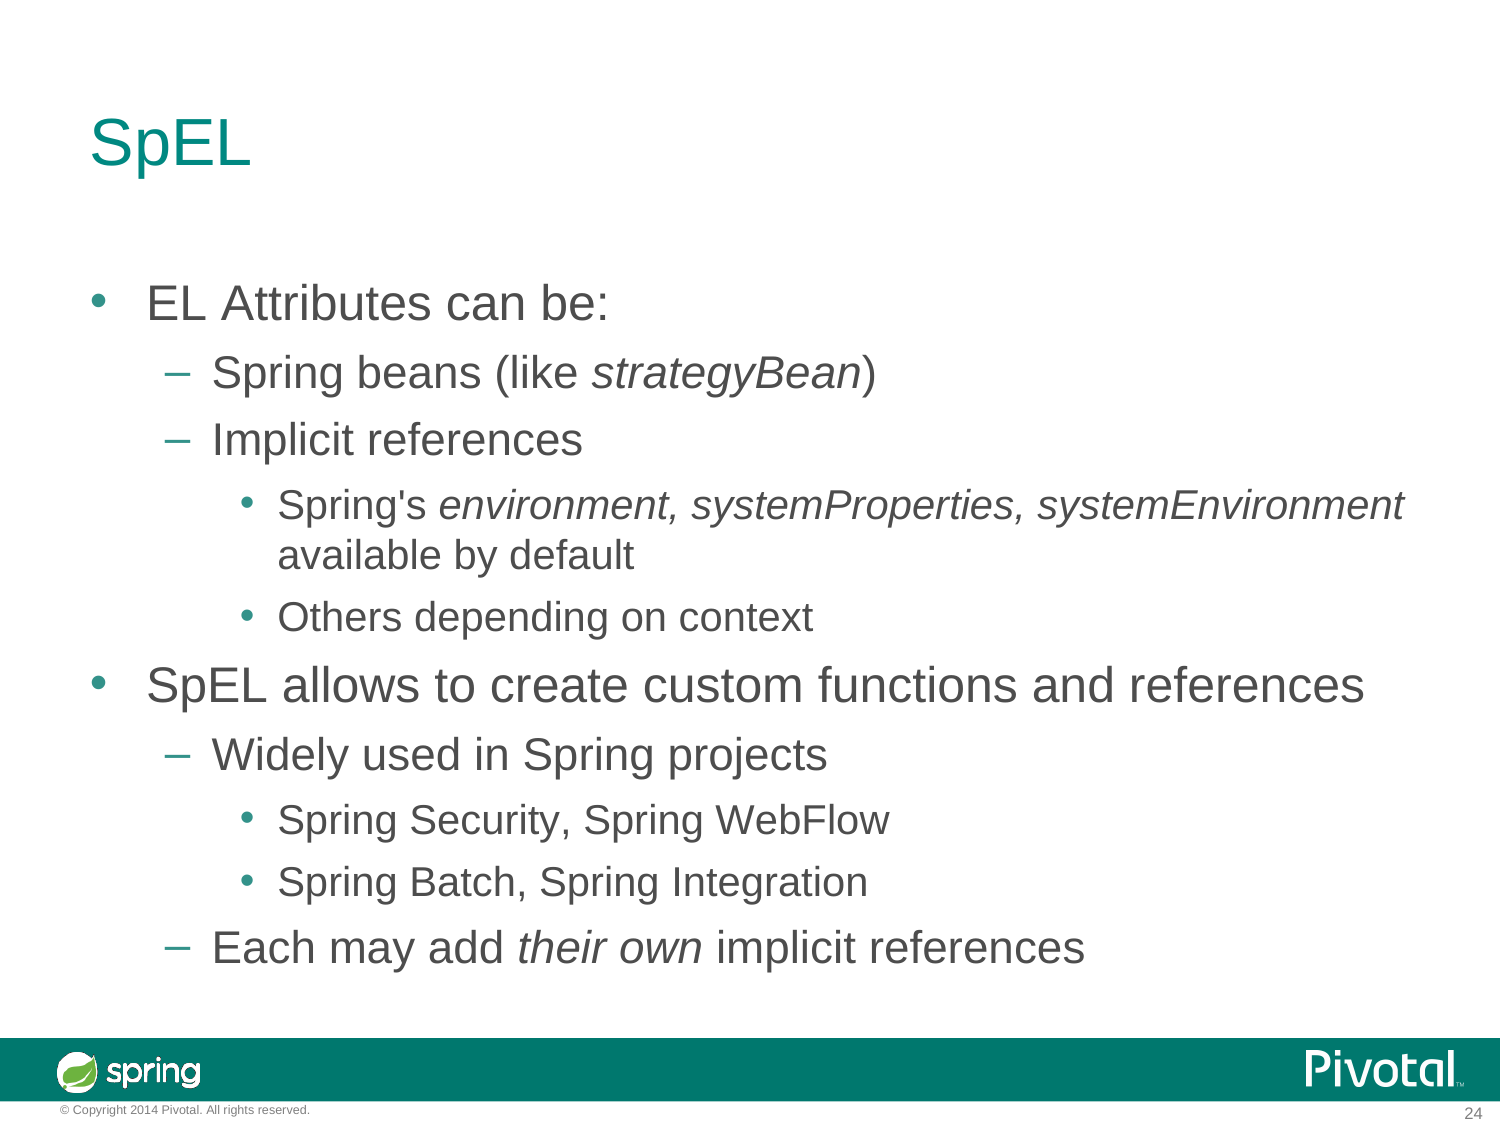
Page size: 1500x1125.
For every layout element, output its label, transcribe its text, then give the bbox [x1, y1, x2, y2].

list EL Attributes can be: Spring beans (like strategyBean) Implicit references Spring's environment, systemProperties, systemEnvironment available by default Others depending on context SpEL allows to create custom functions and references Widely used in Spring projects Spring Security, Spring WebFlow Spring Batch, Spring Integration Each may add their own implicit references [75, 262, 1426, 1038]
title SpEL [75, 45, 1426, 233]
picture [1306, 1050, 1464, 1087]
picture [32, 1041, 210, 1103]
